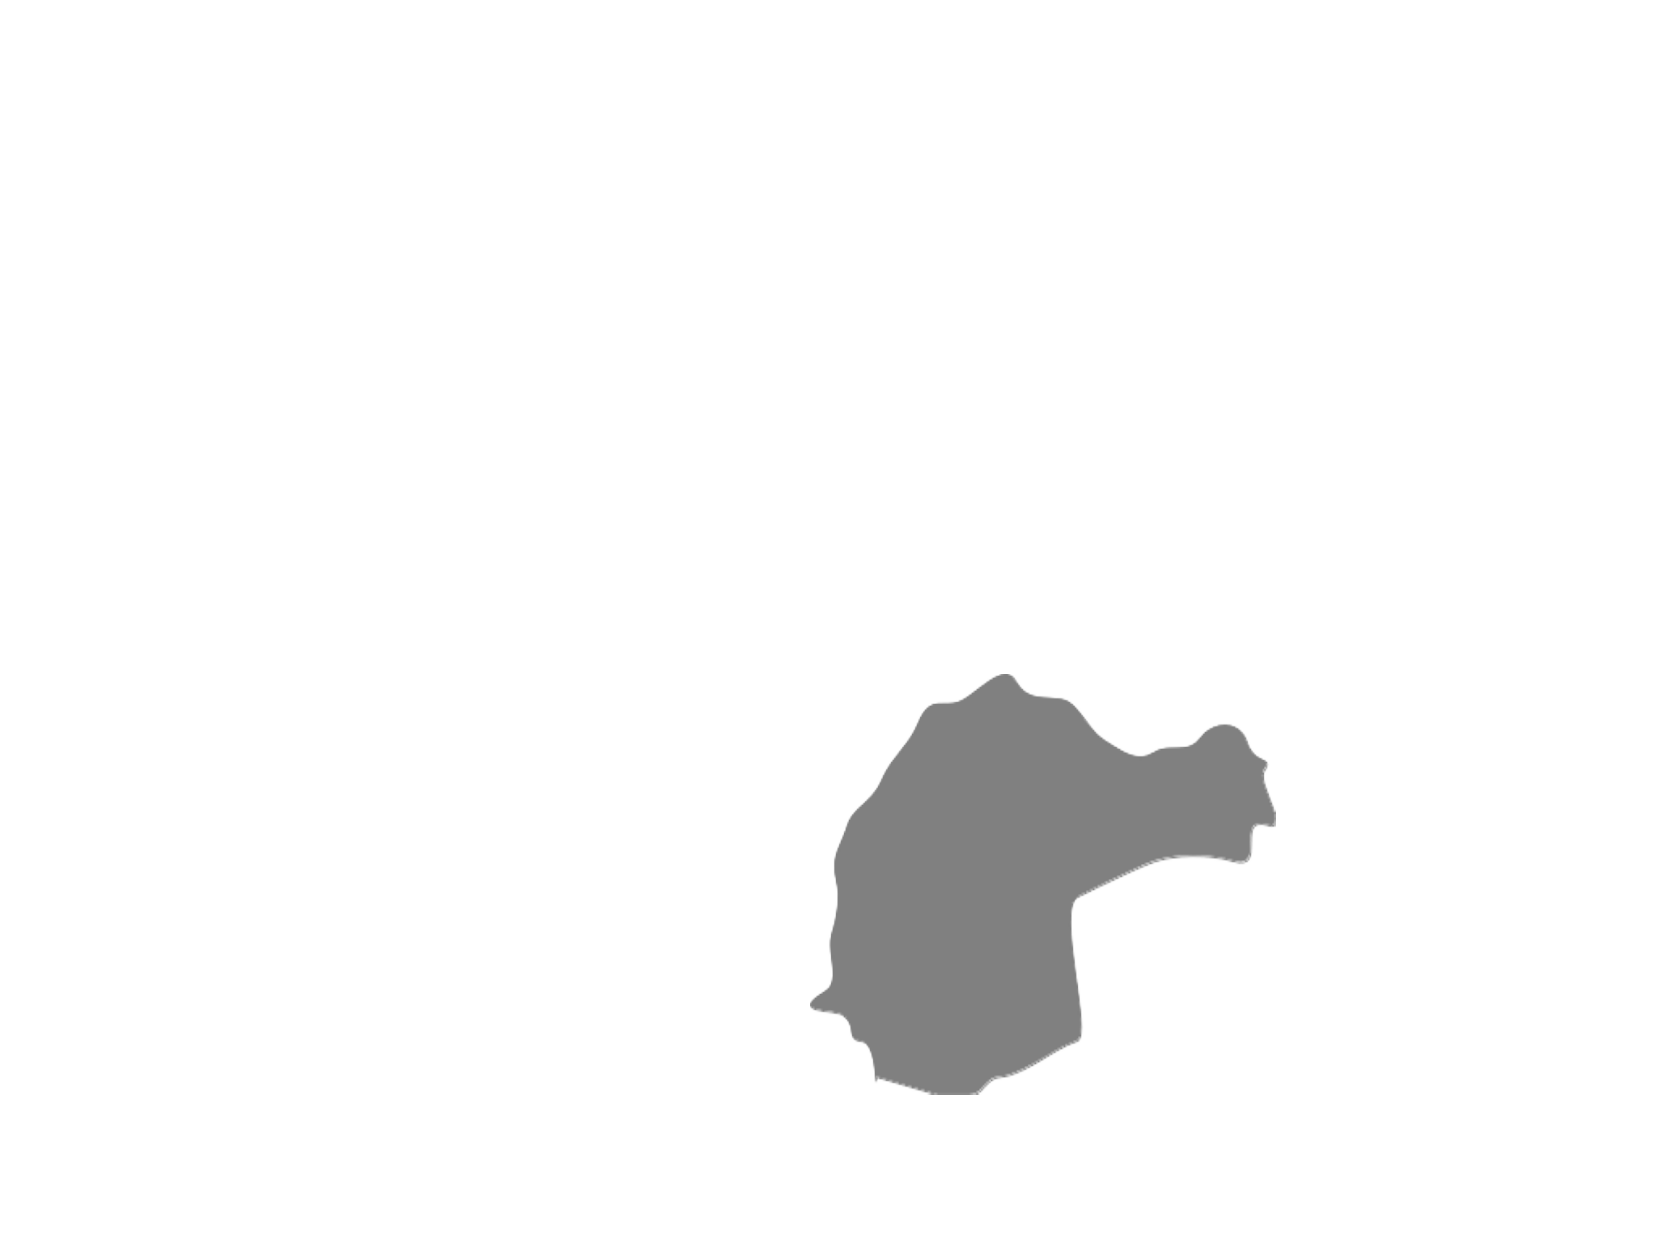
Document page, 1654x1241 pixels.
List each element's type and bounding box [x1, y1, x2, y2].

picture [810, 674, 1276, 1096]
